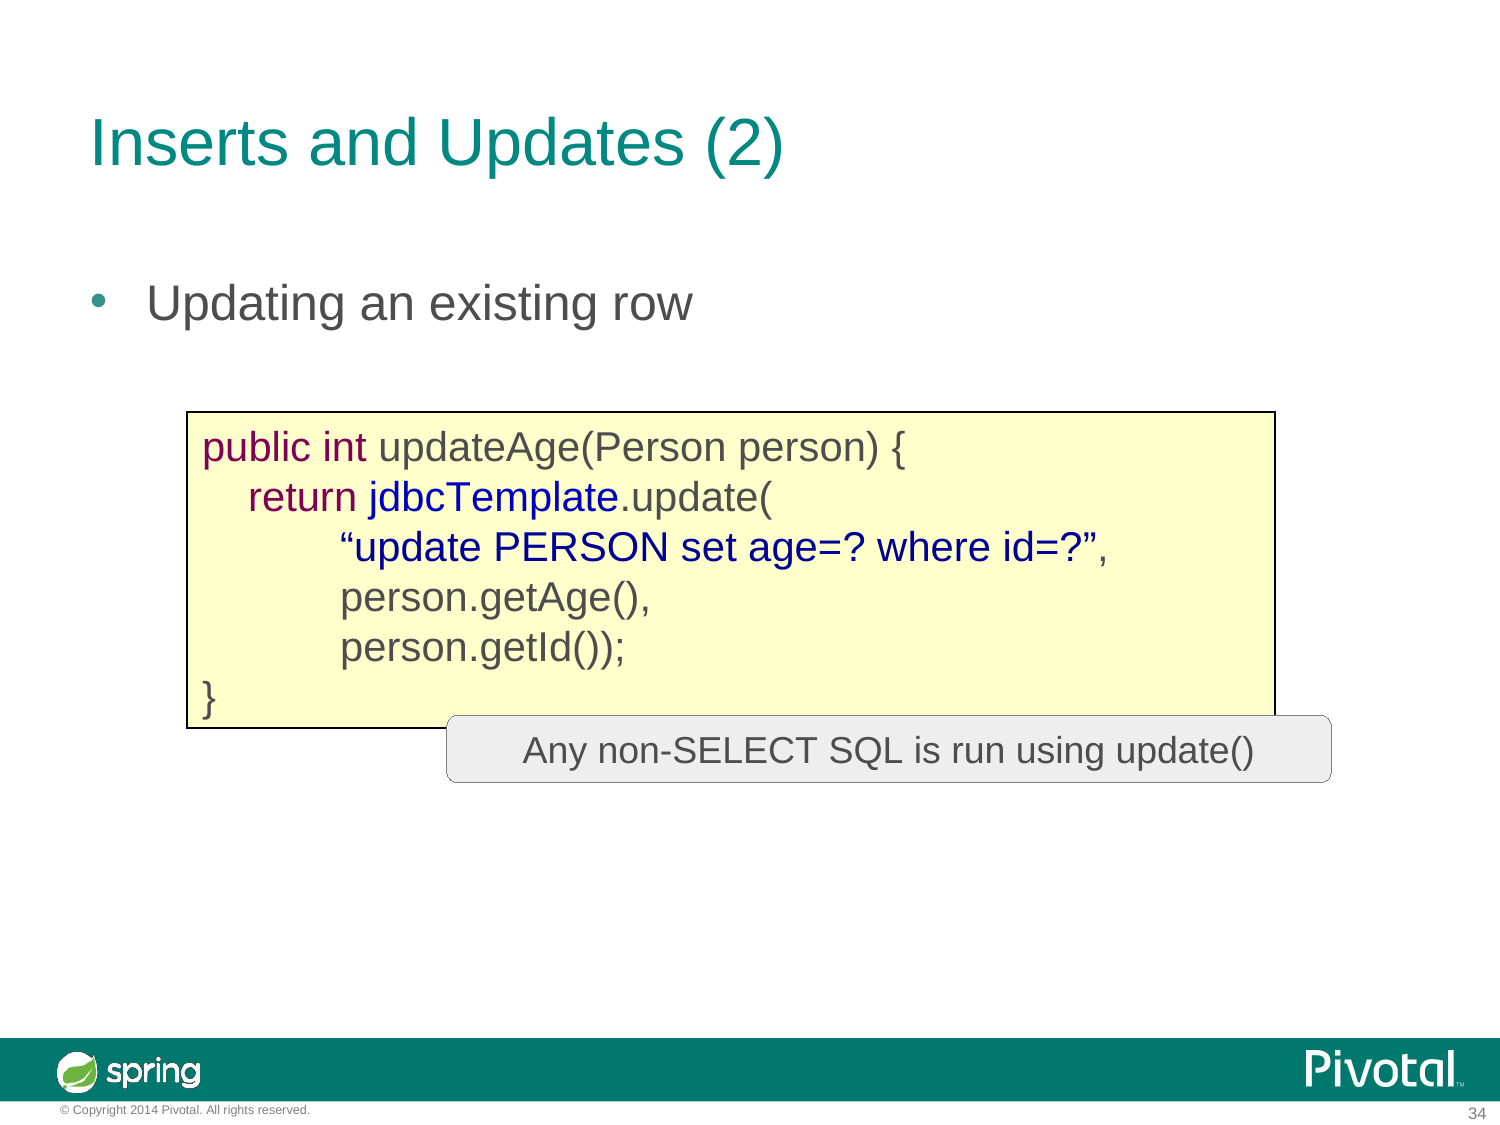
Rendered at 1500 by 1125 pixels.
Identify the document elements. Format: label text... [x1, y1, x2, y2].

picture [32, 1041, 210, 1103]
text_box Any non-SELECT SQL is run using update() [446, 715, 1332, 783]
title Inserts and Updates (2) [75, 45, 1426, 233]
text_box public int updateAge(Person person) { return jdbcTemplate.update( “update PERSON set age=? where id=?”, person.getAge(), person.getId()); } [187, 412, 1275, 728]
list Updating an existing row [75, 262, 1426, 1005]
picture [1306, 1050, 1464, 1087]
